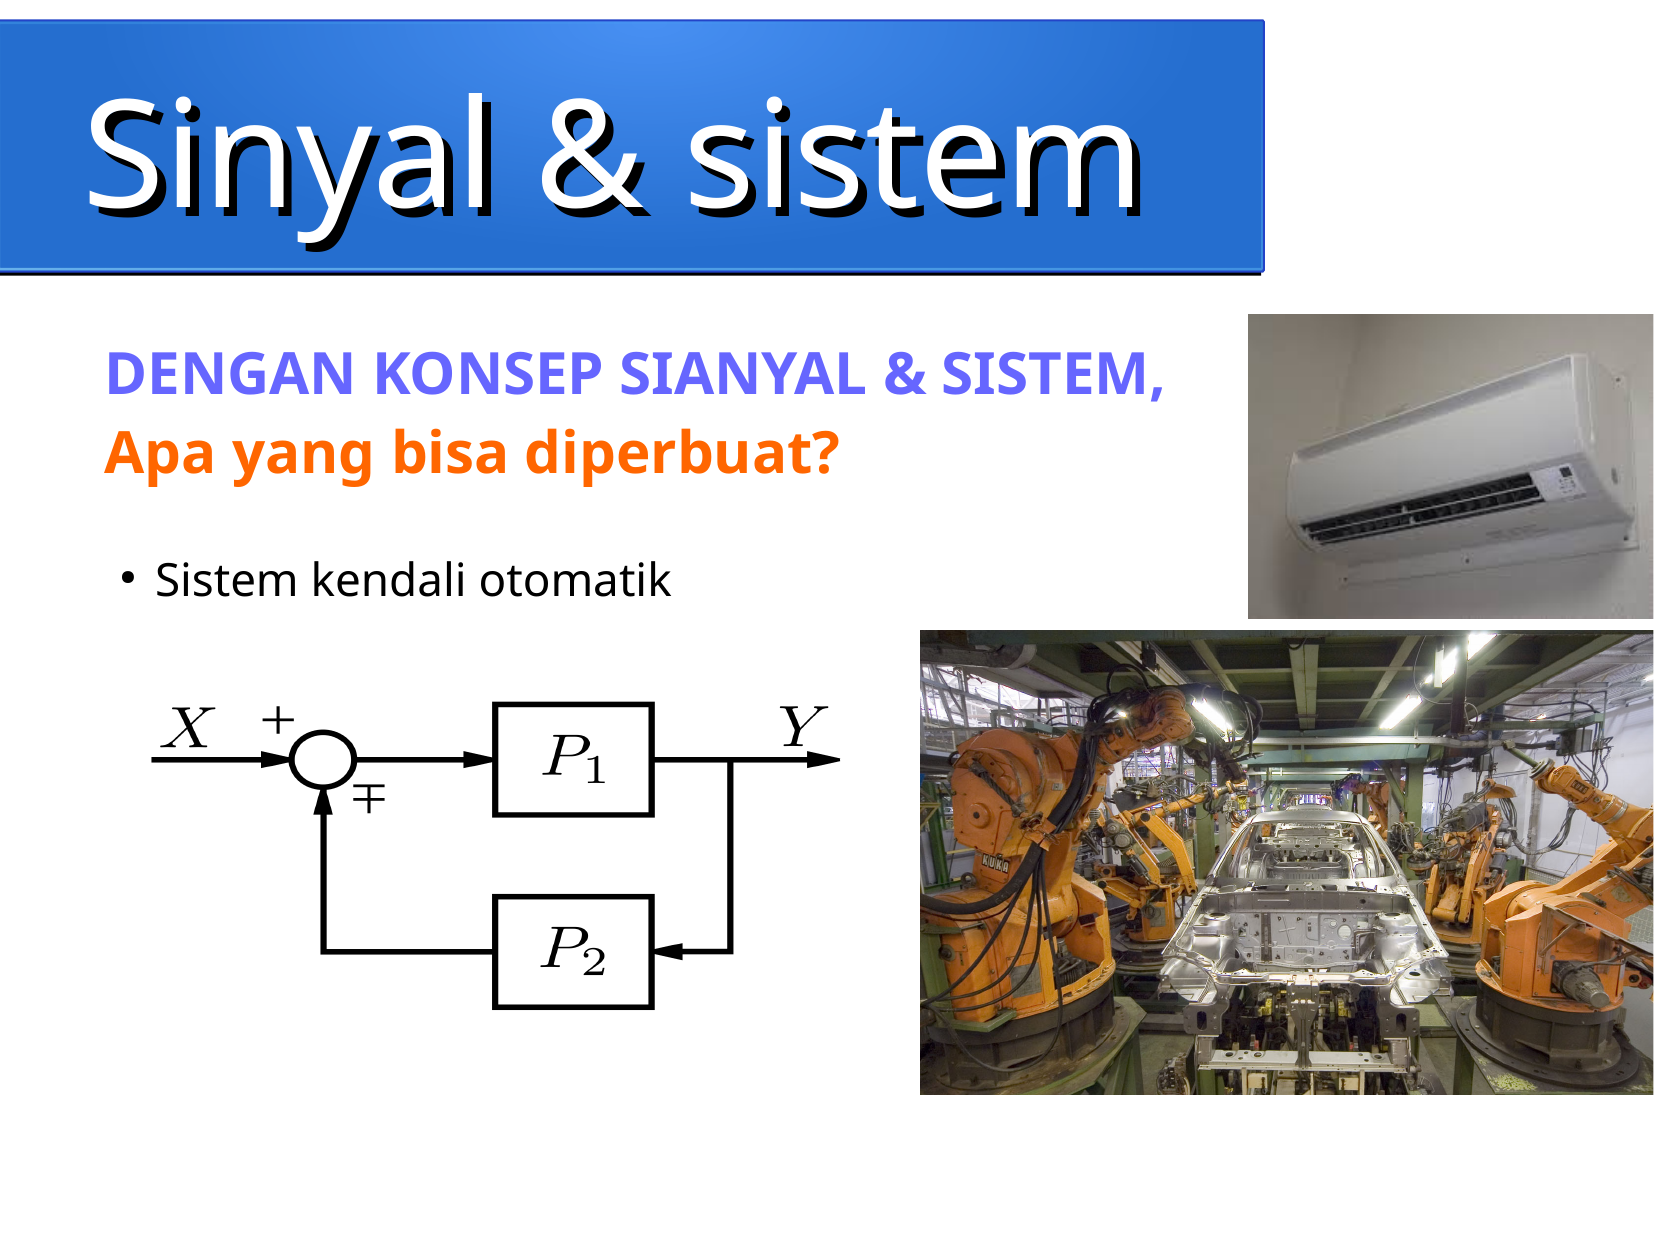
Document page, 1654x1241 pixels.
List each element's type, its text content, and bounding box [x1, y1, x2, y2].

text_box Sistem kendali otomatik [105, 540, 684, 607]
picture [920, 630, 1654, 1096]
title Sinyal & sistem [82, 47, 1235, 252]
text_box DENGAN KONSEP SIANYAL & SISTEM, Apa yang bisa diperbuat? [90, 325, 1225, 472]
picture [120, 691, 871, 1021]
picture [1248, 314, 1654, 619]
